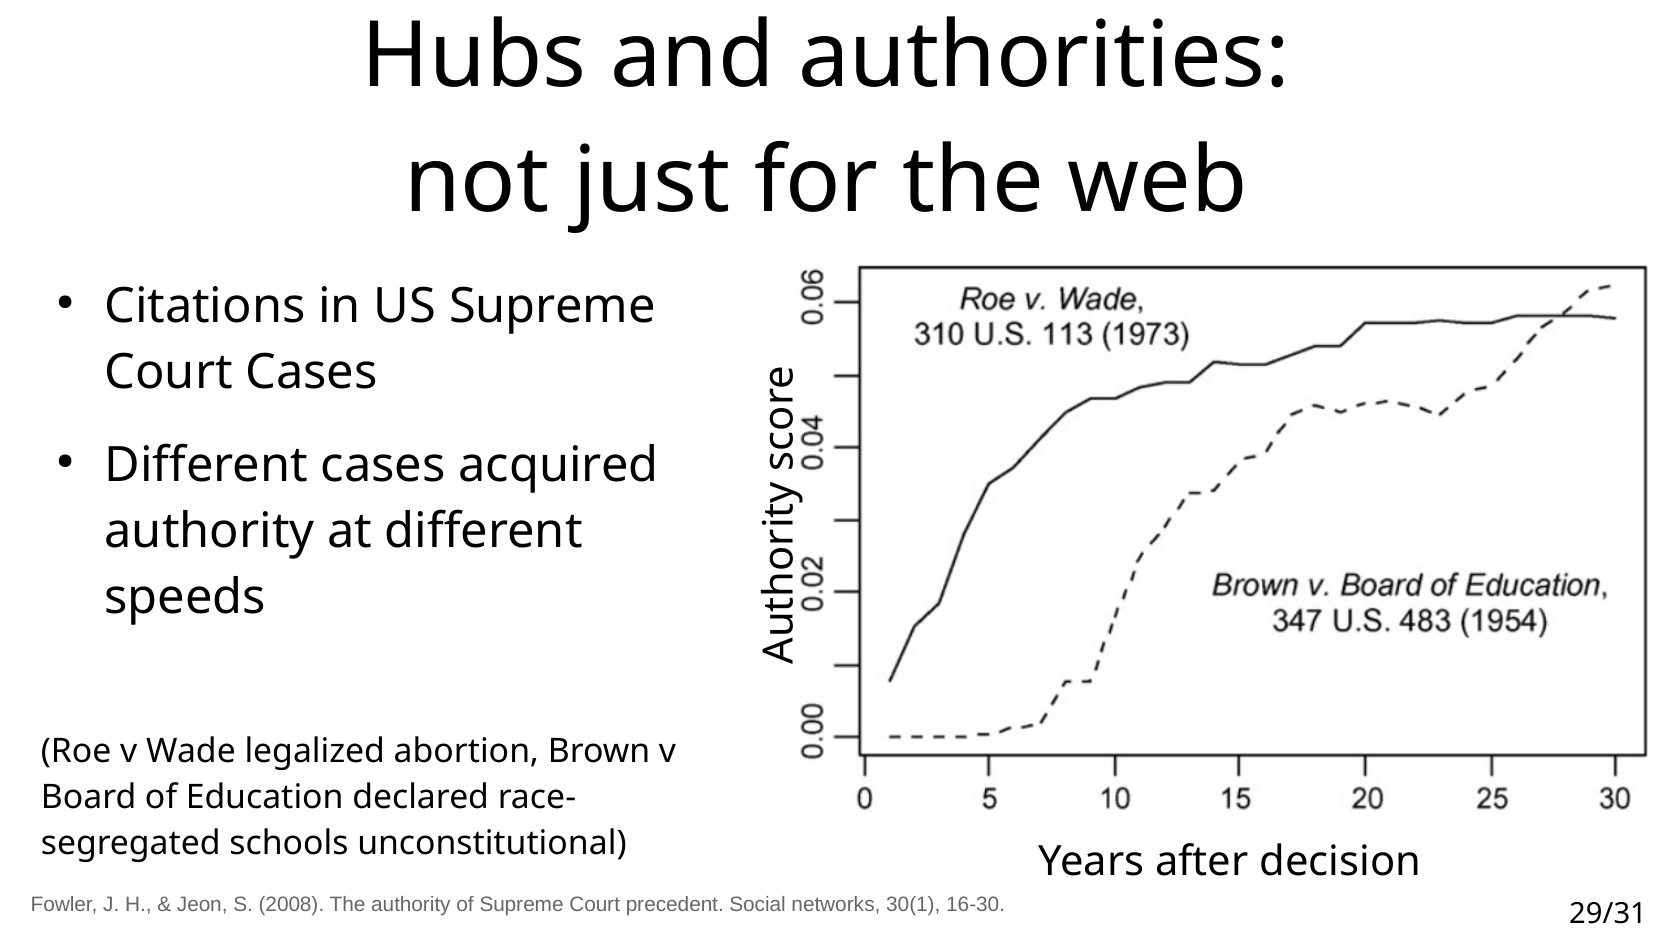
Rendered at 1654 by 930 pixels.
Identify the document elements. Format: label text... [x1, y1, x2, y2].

text_box Fowler, J. H., & Jeon, S. (2008). The authority of Supreme Court precedent. Social networks, 30(1), 16-30. [15, 885, 1021, 924]
title Hubs and authorities: not just for the web [82, 1, 1571, 225]
picture [784, 252, 1652, 815]
list Citations in US Supreme Court Cases Different cases acquired authority at different speeds (Roe v Wade legalized abortion, Brown v Board of Education declared race-segregated schools unconstitutional) [40, 269, 691, 871]
text_box Authority score [740, 267, 803, 763]
text_box Years after decision [855, 822, 1606, 885]
